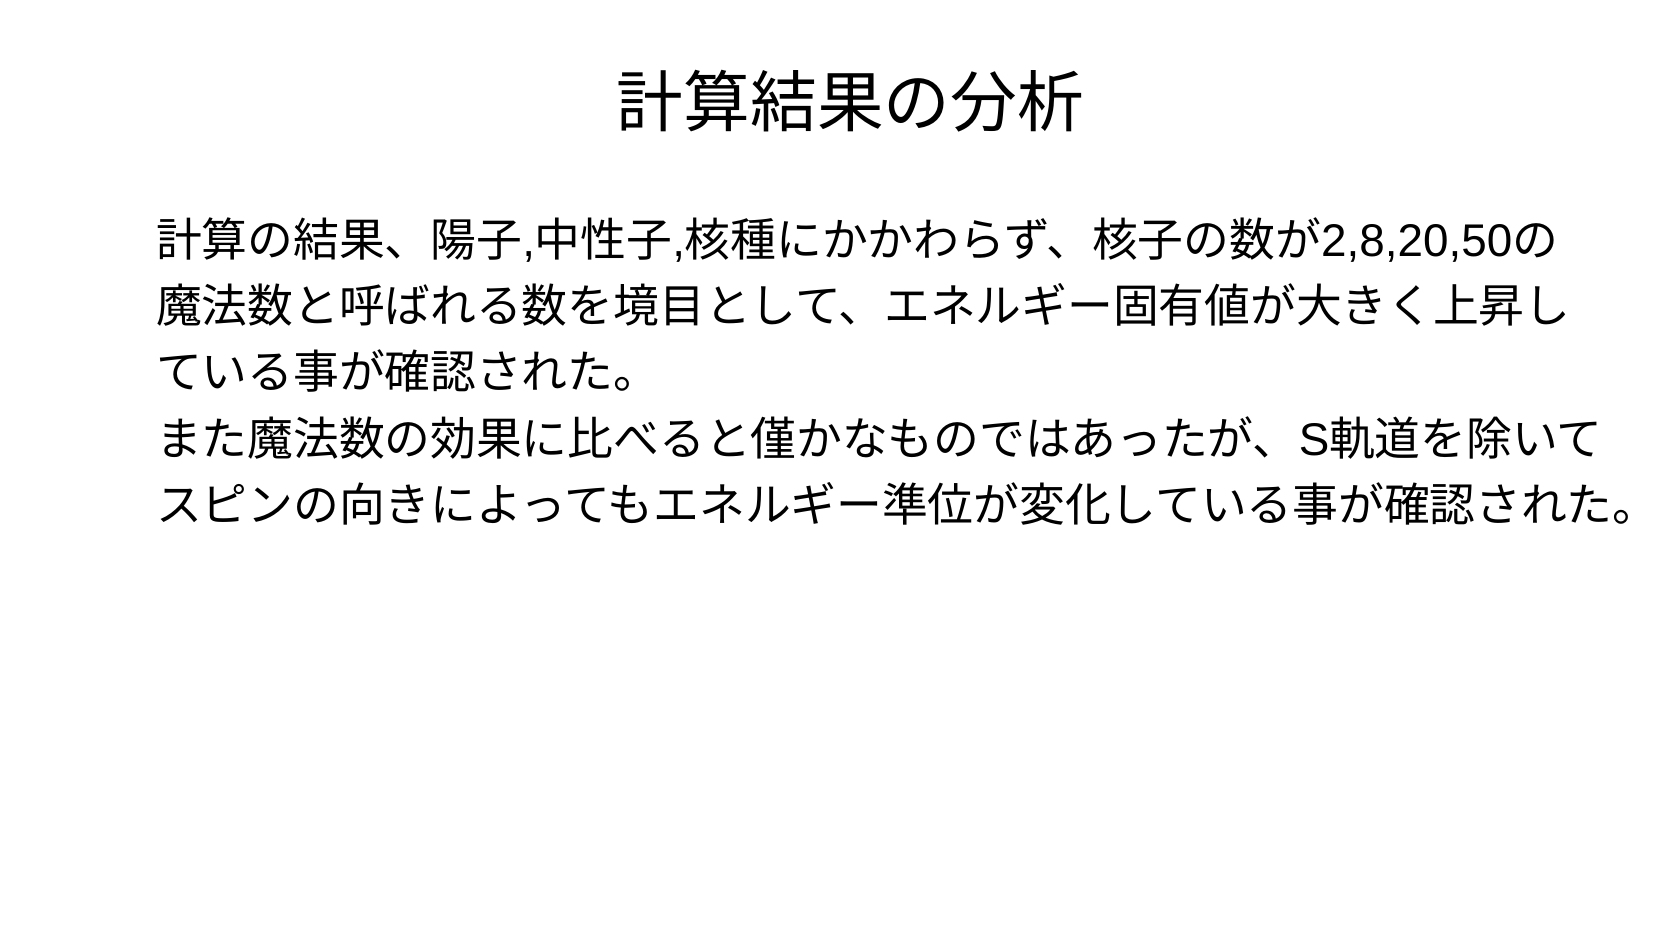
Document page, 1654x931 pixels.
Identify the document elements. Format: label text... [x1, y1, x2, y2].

text_box 計算の結果、陽子,中性子,核種にかかわらず、核子の数が2,8,20,50の 魔法数と呼ばれる数を境目として、エネルギー固有値が大きく上昇し ている事が確認された。 また魔法数の効果に比べると僅かなものではあったが、S軌道を除いて スピンの向きによってもエネルギー準位が変化している事が確認された。 [141, 196, 1654, 685]
title 計算結果の分析 [106, 48, 1595, 147]
